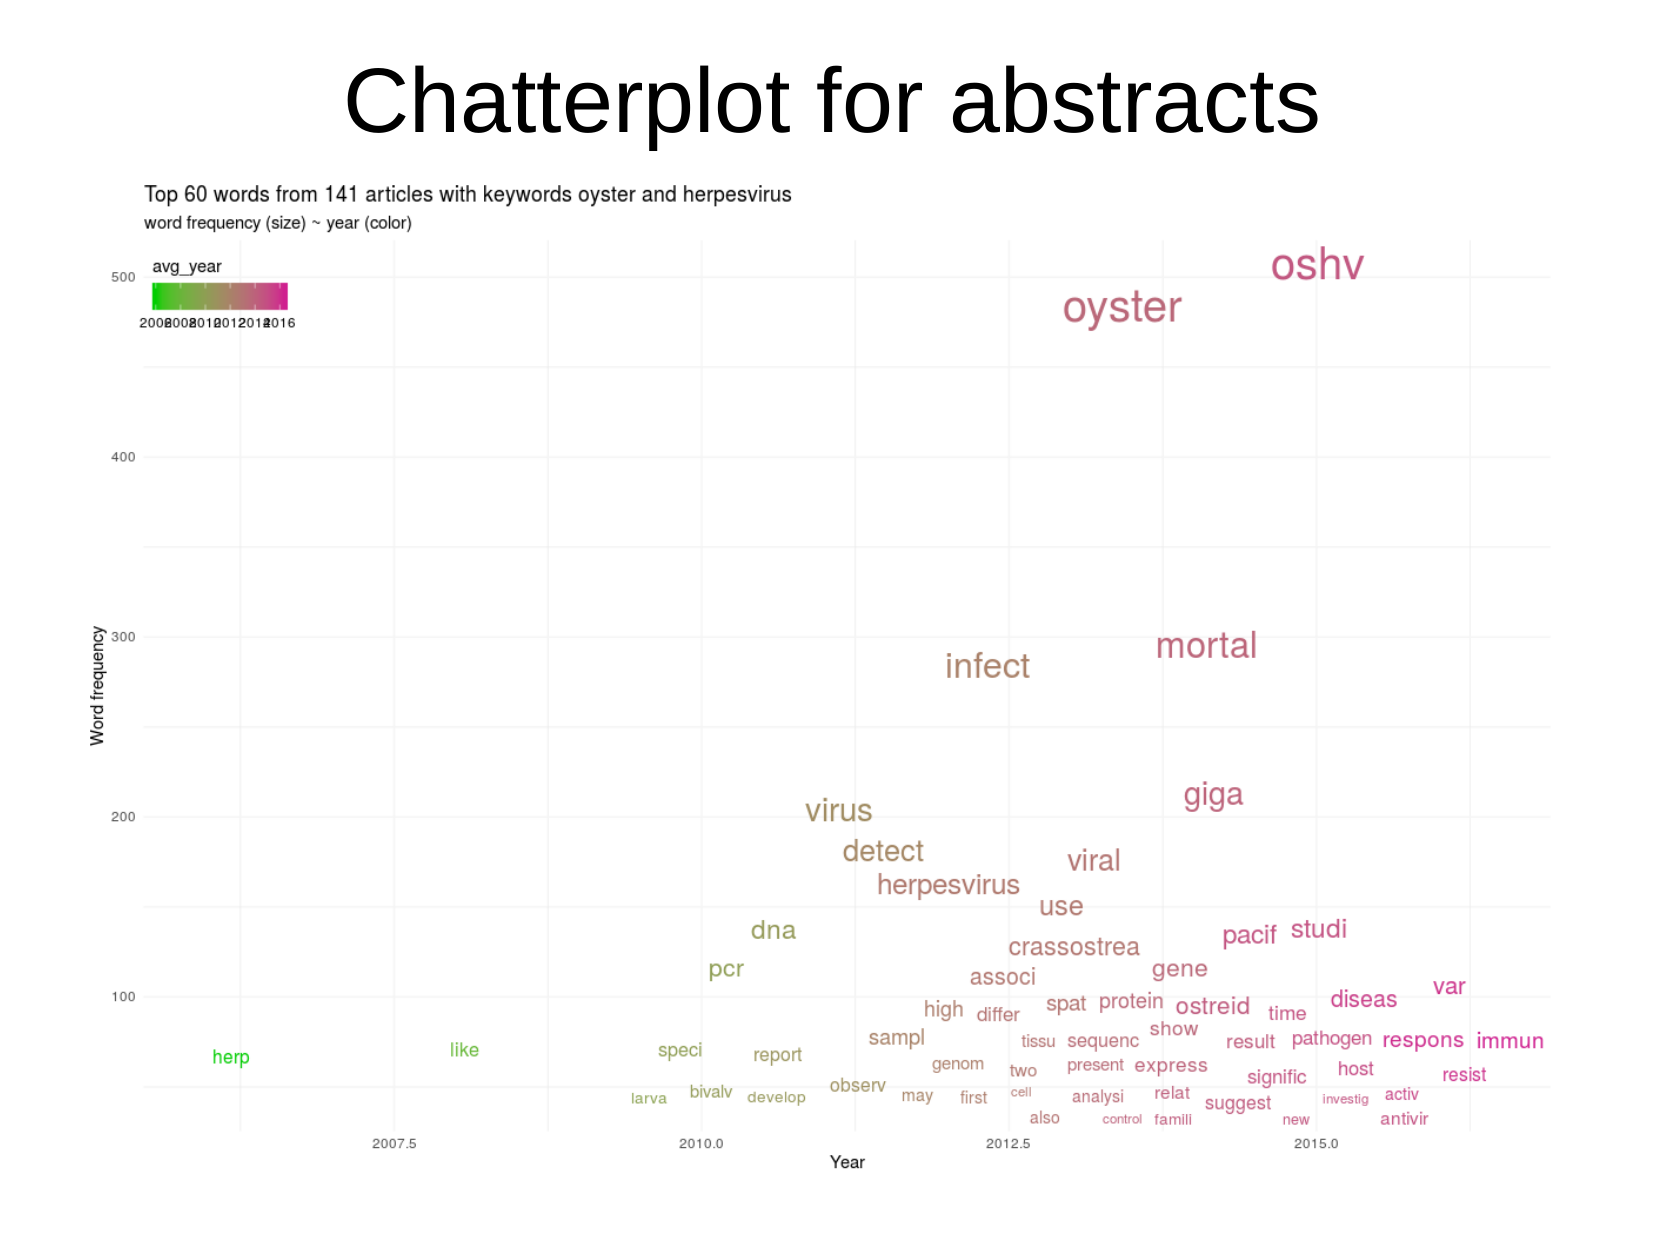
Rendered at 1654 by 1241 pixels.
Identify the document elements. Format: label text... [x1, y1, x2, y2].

title Chatterplot for abstracts [265, 0, 1400, 177]
picture [82, 177, 1559, 1180]
